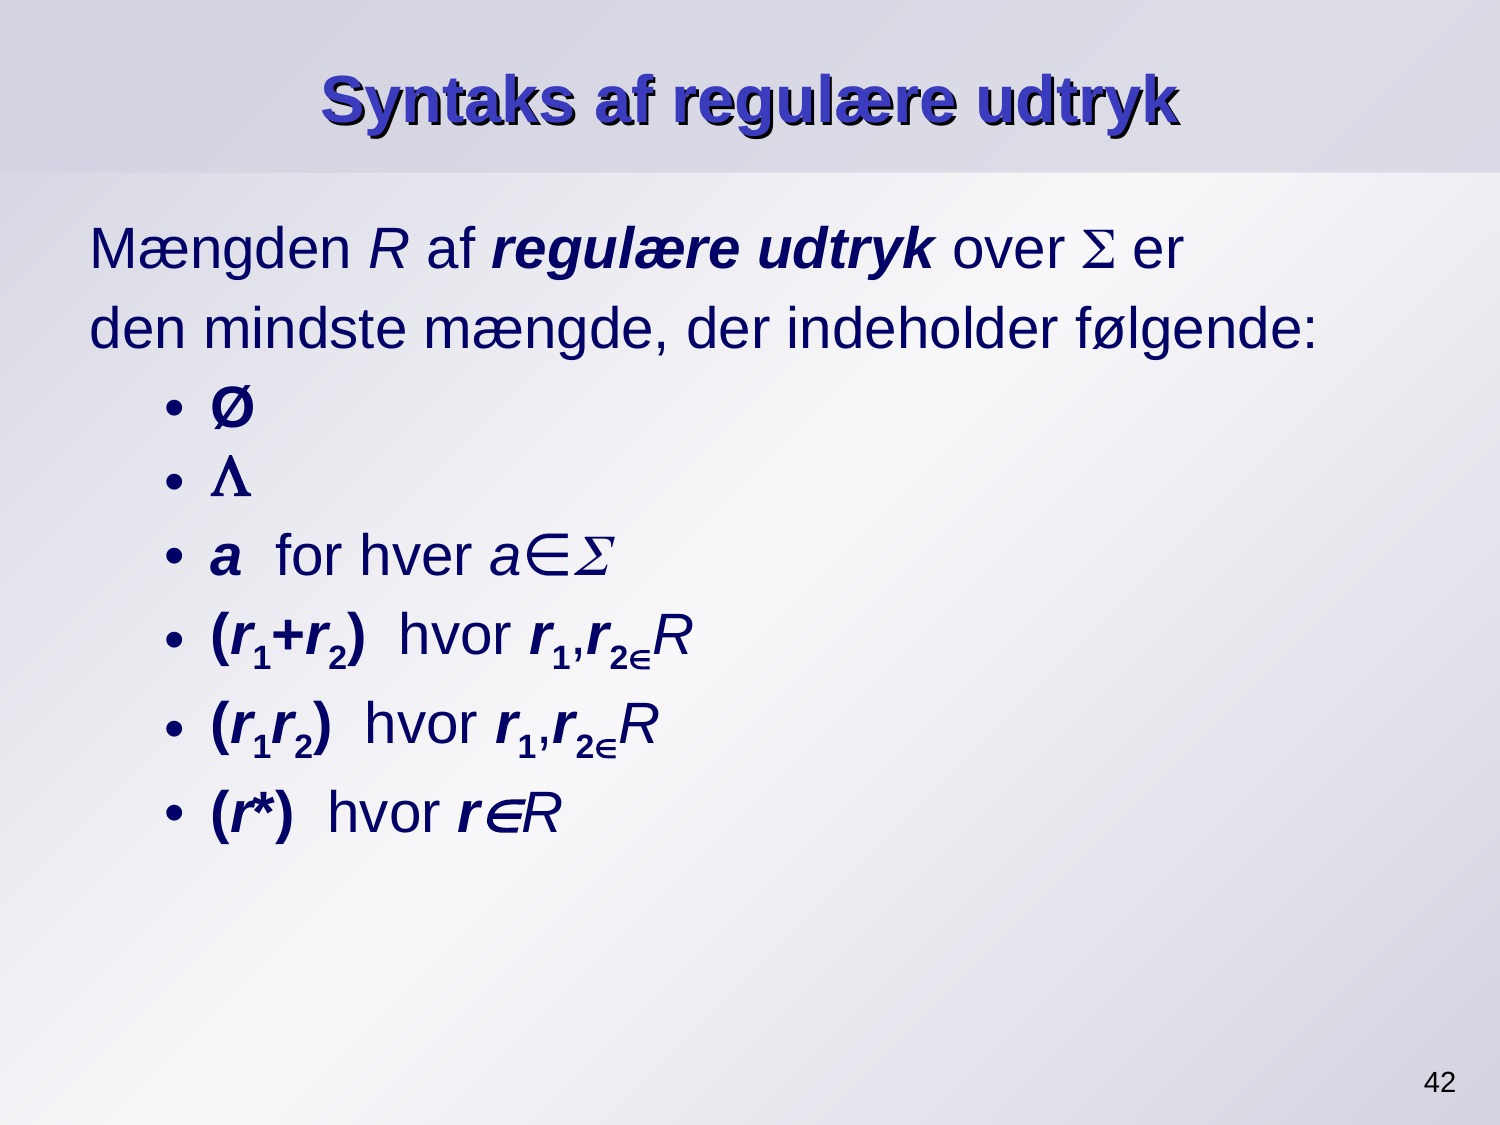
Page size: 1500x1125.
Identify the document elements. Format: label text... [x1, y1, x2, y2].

title Syntaks af regulære udtryk [75, 24, 1426, 174]
list Mængden R af regulære udtryk over Σ er den mindste mængde, der indeholder følgende: Ø Λ a for hver a∈Σ (r1+r2) hvor r1,r2∈R (r1r2) hvor r1,r2∈R (r*) hvor r∈R [74, 208, 1459, 1048]
